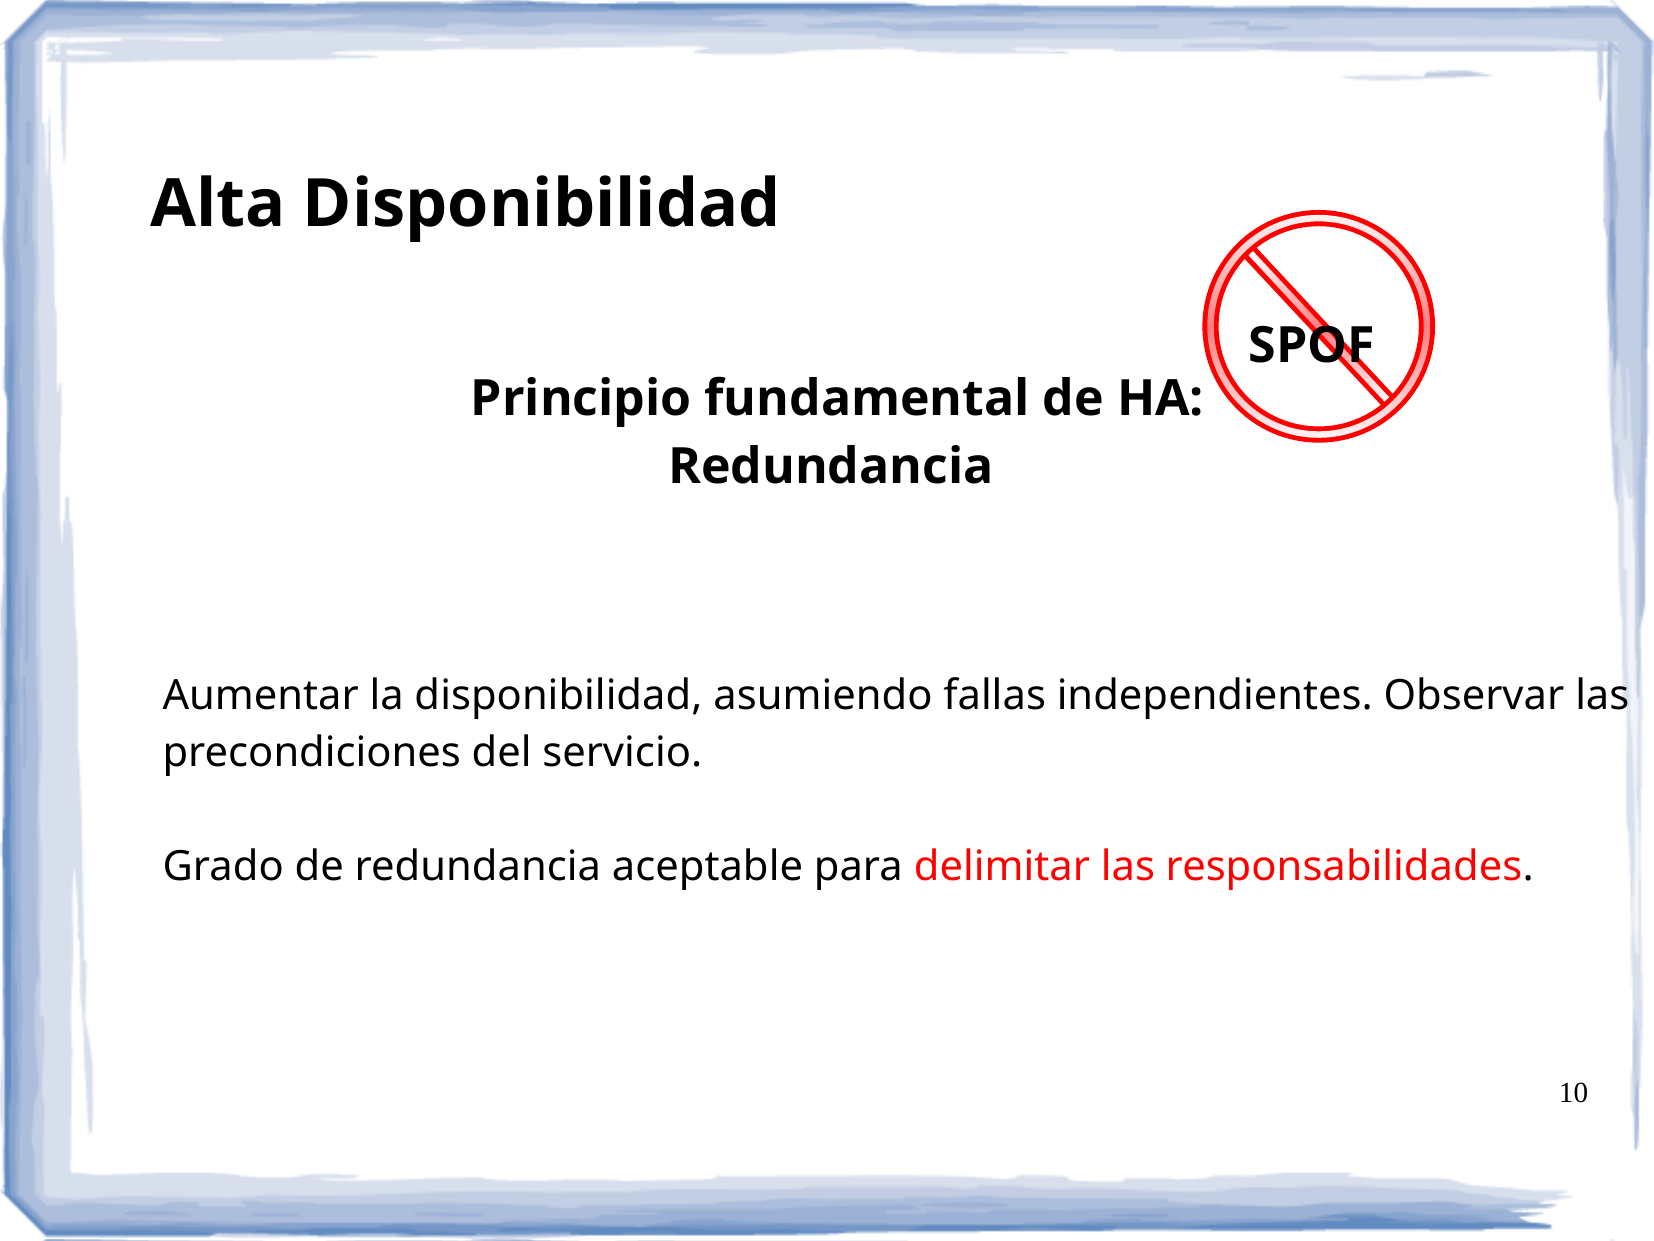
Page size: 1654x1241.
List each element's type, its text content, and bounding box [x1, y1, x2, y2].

text_box SPOF [1234, 301, 1403, 372]
text_box Alta Disponibilidad [135, 147, 773, 250]
text_box Aumentar la disponibilidad, asumiendo fallas independientes. Observar las precondiciones del servicio. Grado de redundancia aceptable para delimitar las responsabilidades. [147, 543, 1559, 1058]
picture [0, 0, 1654, 1241]
text_box Principio fundamental de HA: Redundancia [456, 354, 1335, 480]
